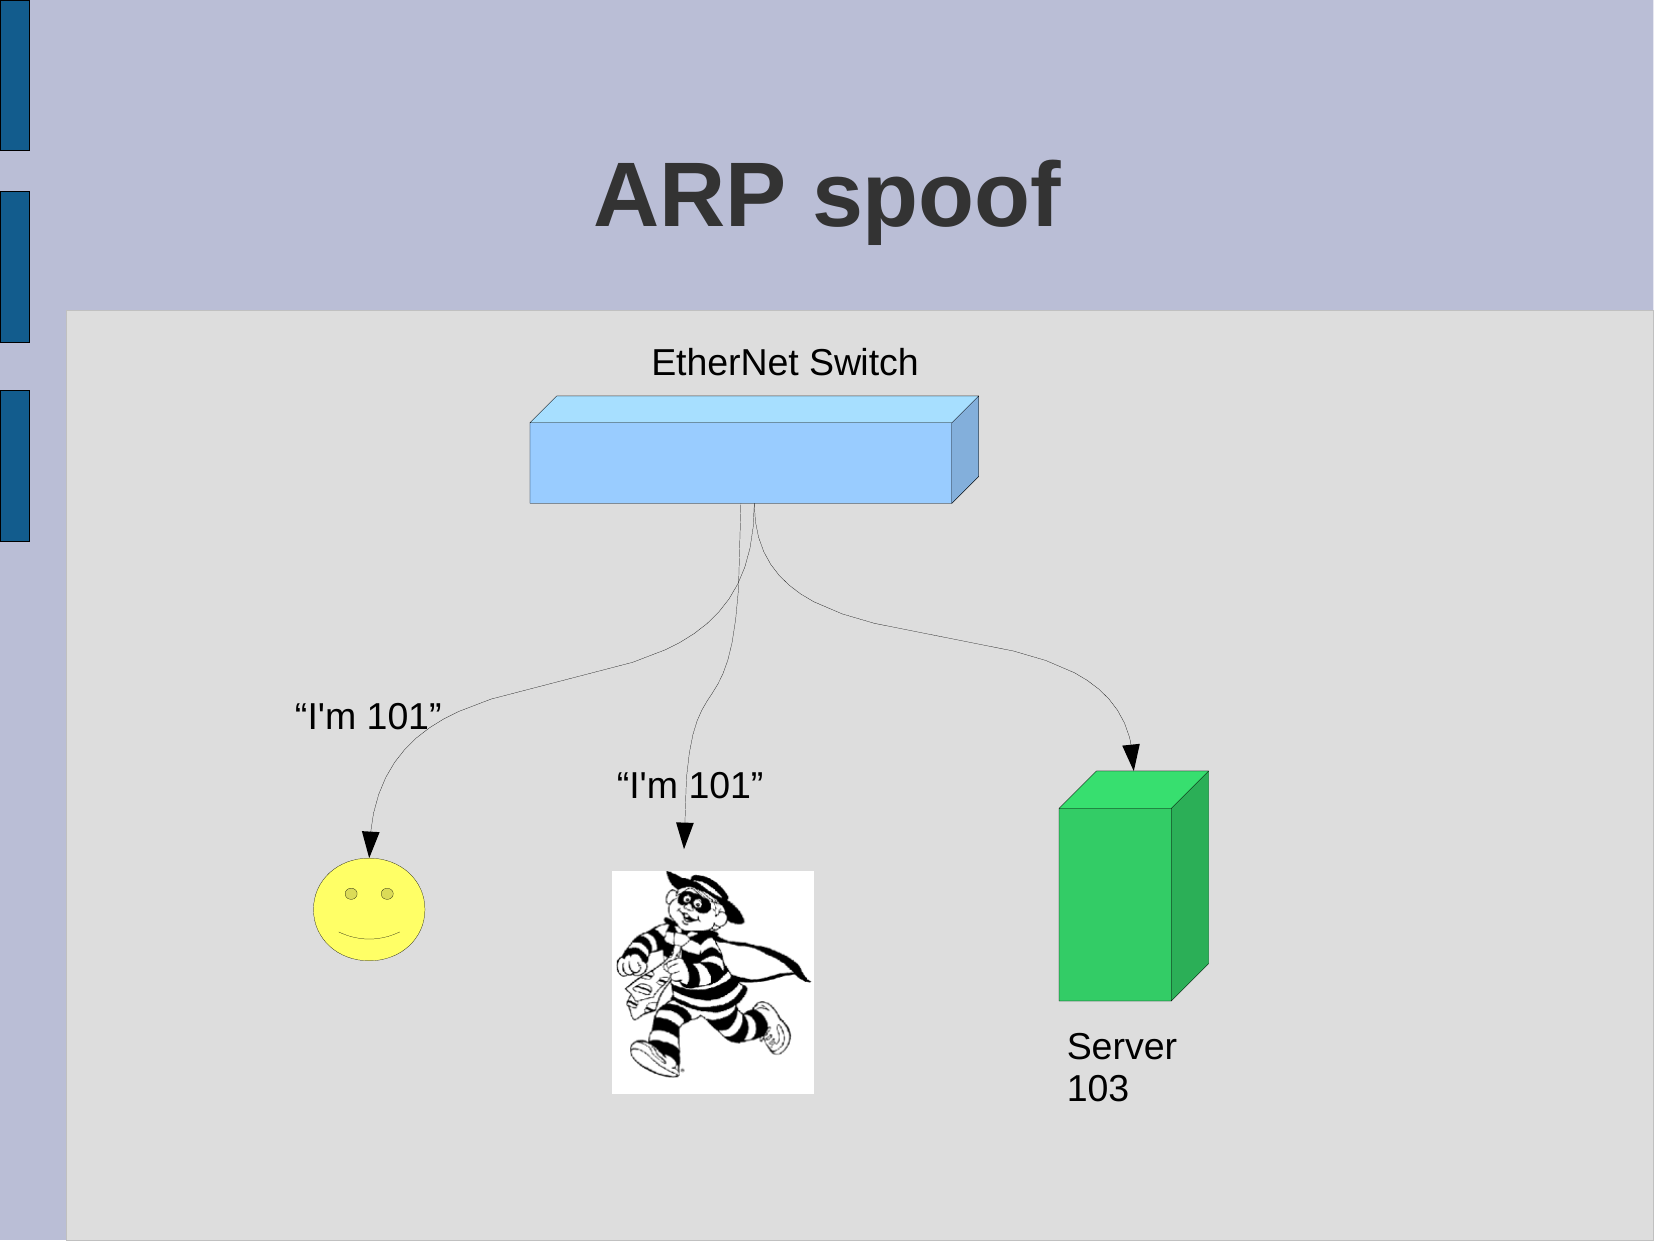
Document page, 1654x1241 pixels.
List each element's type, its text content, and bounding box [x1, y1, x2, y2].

chart [121, 344, 1534, 1127]
title ARP spoof [121, 91, 1534, 299]
